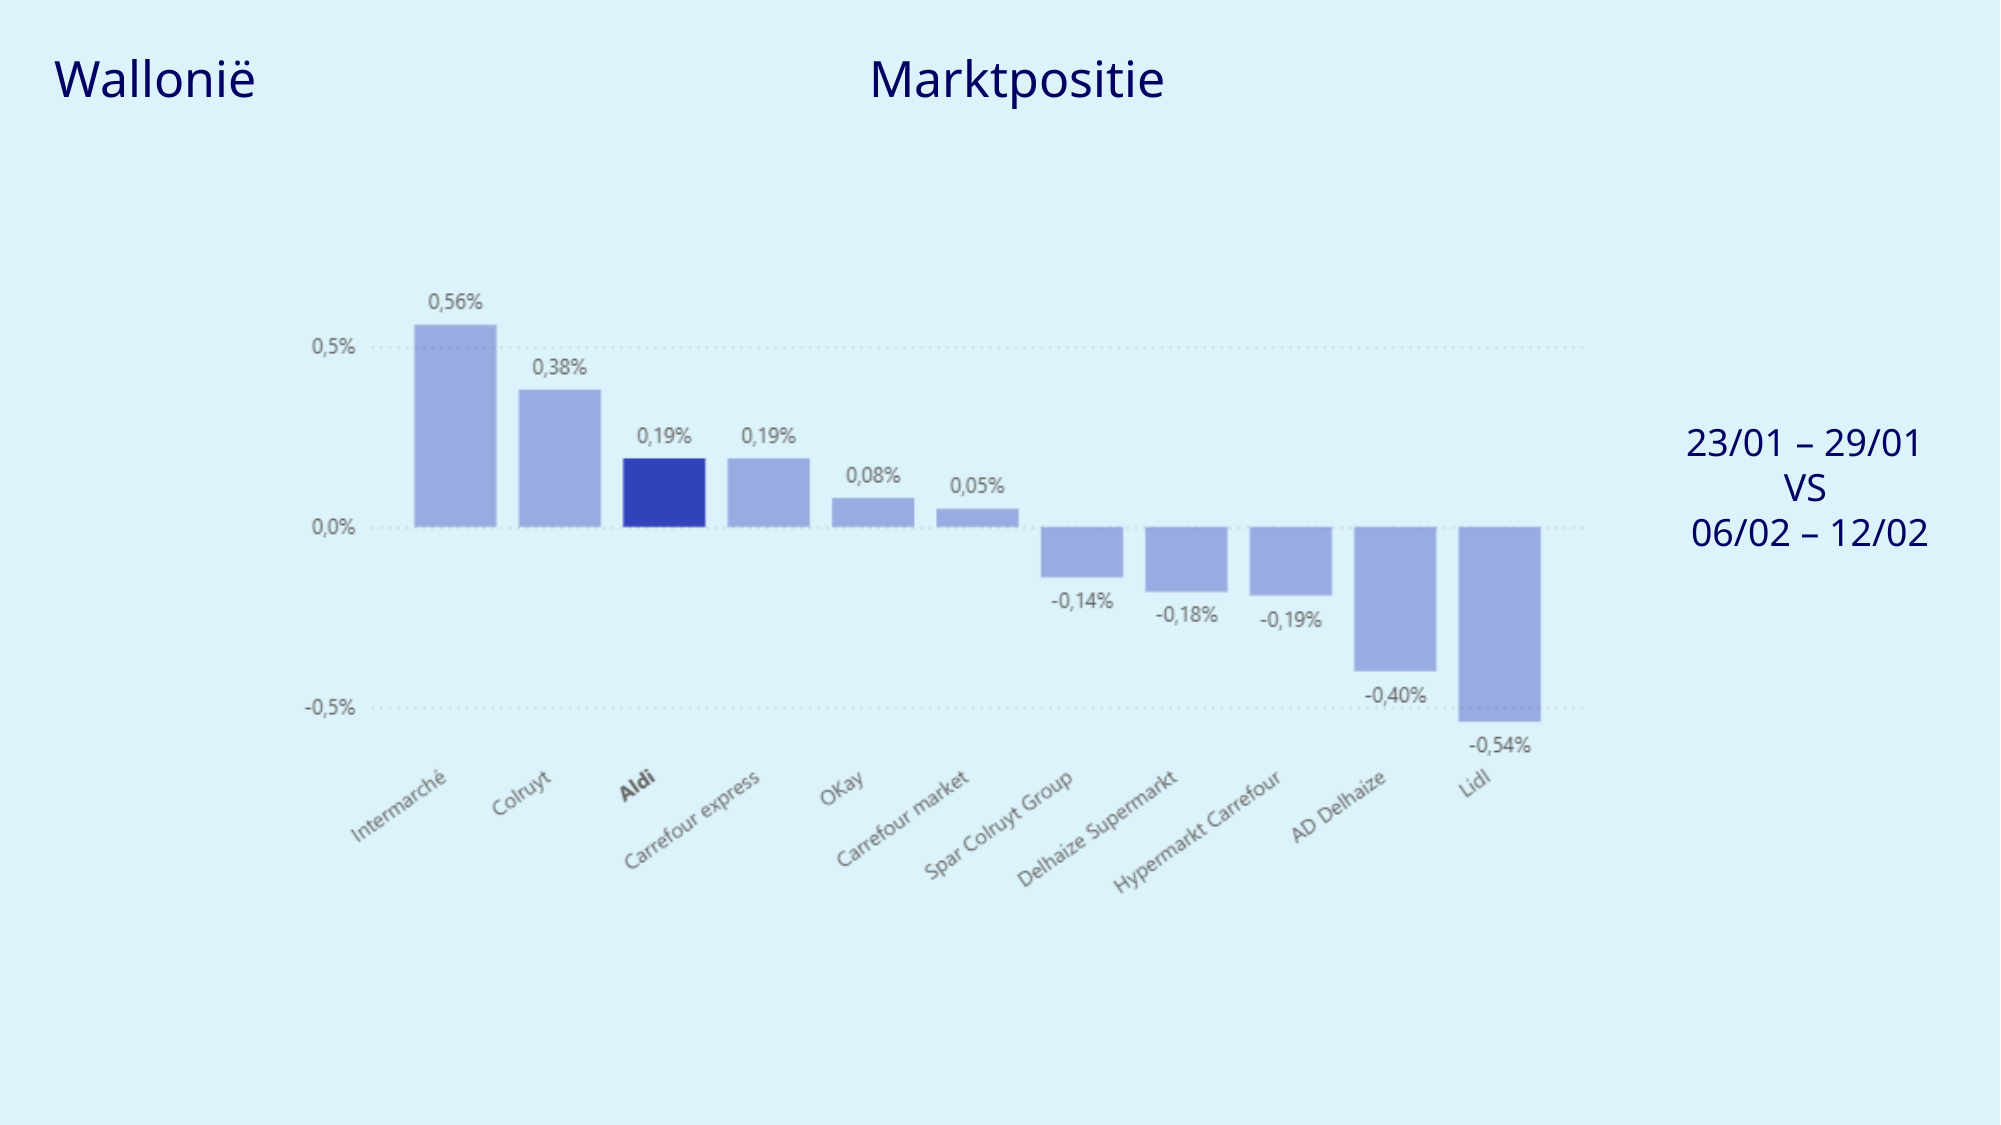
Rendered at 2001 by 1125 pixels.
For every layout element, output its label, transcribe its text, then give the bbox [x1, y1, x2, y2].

text_box Marktpositie [854, 39, 1269, 116]
text_box Wallonië [39, 39, 412, 116]
text_box 23/01 – 29/01 VS 06/02 – 12/02 [1604, 411, 2000, 563]
picture [285, 257, 1599, 928]
